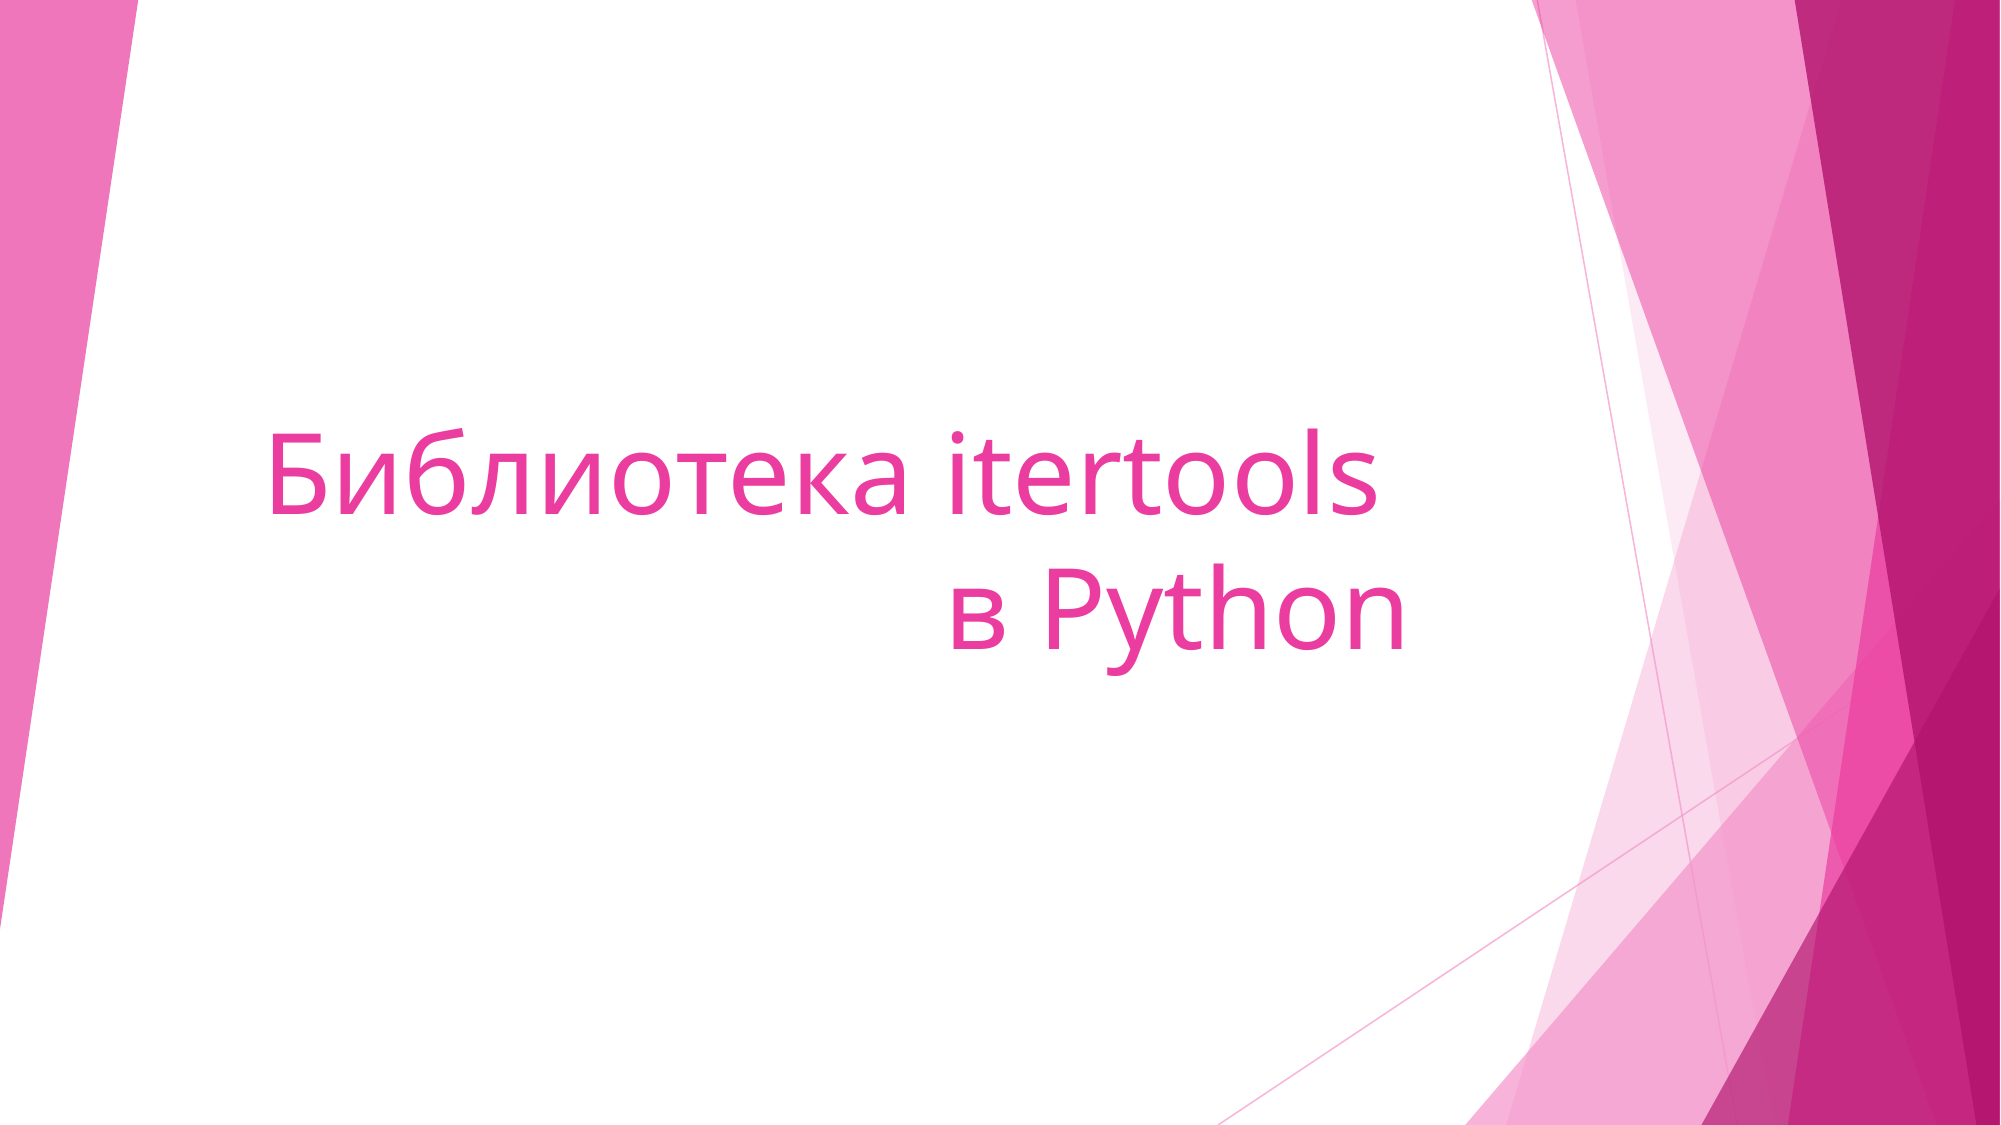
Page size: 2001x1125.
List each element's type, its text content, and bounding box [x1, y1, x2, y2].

title Библиотека itertools в Python [247, 394, 1522, 665]
